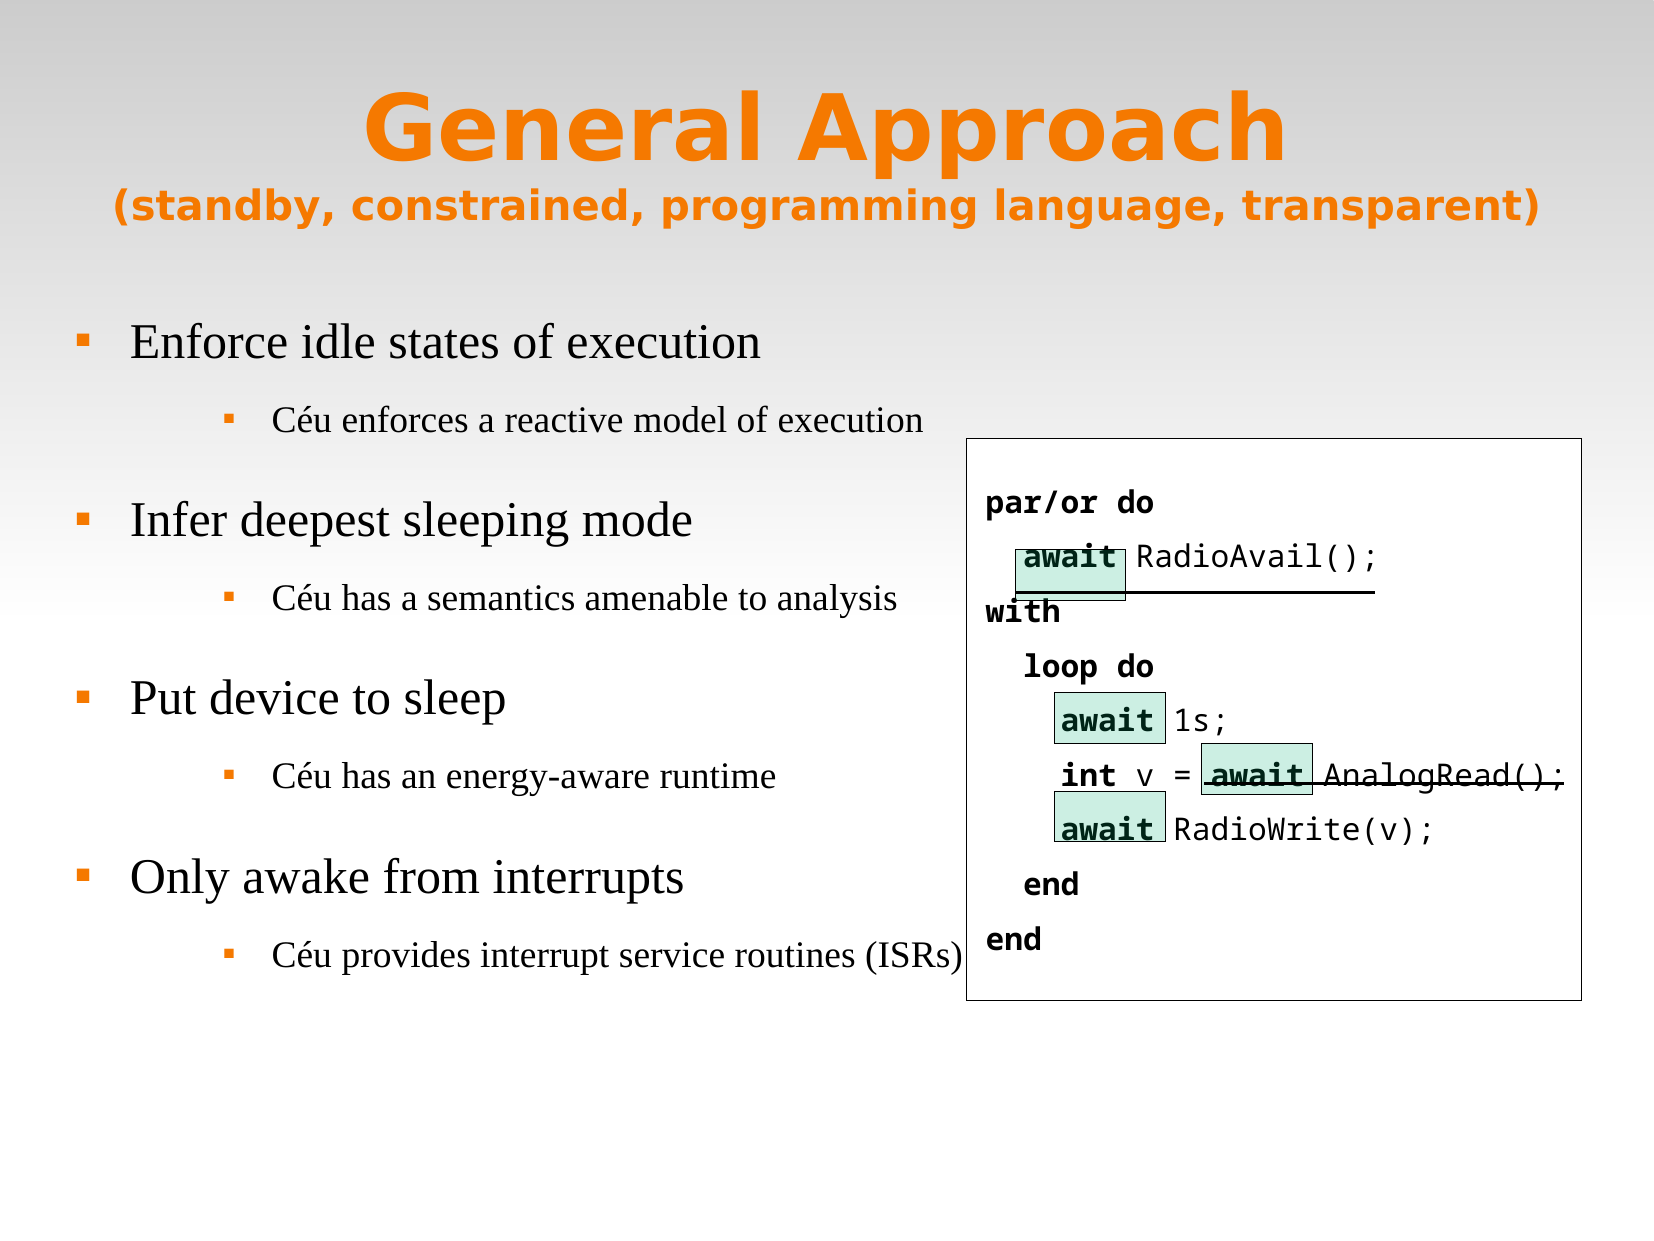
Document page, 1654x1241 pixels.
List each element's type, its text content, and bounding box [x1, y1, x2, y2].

text_box [1054, 692, 1166, 744]
text_box [1201, 743, 1313, 795]
list Enforce idle states of execution Céu enforces a reactive model of execution Infer deepest sleeping mode Céu has a semantics amenable to analysis Put device to sleep Céu has an energy-aware runtime Only awake from interrupts Céu provides interrupt service routines (ISRs) [0, 313, 1444, 1220]
text_box par/or do await RadioAvail(); with loop do await 1s; int v = await AnalogRead(); await RadioWrite(v); end end [966, 438, 1582, 1001]
text_box [1015, 594, 1126, 601]
text_box [1054, 791, 1166, 842]
text_box [1015, 549, 1126, 591]
title General Approach (standby, constrained, programming language, transparent) [82, 49, 1571, 257]
